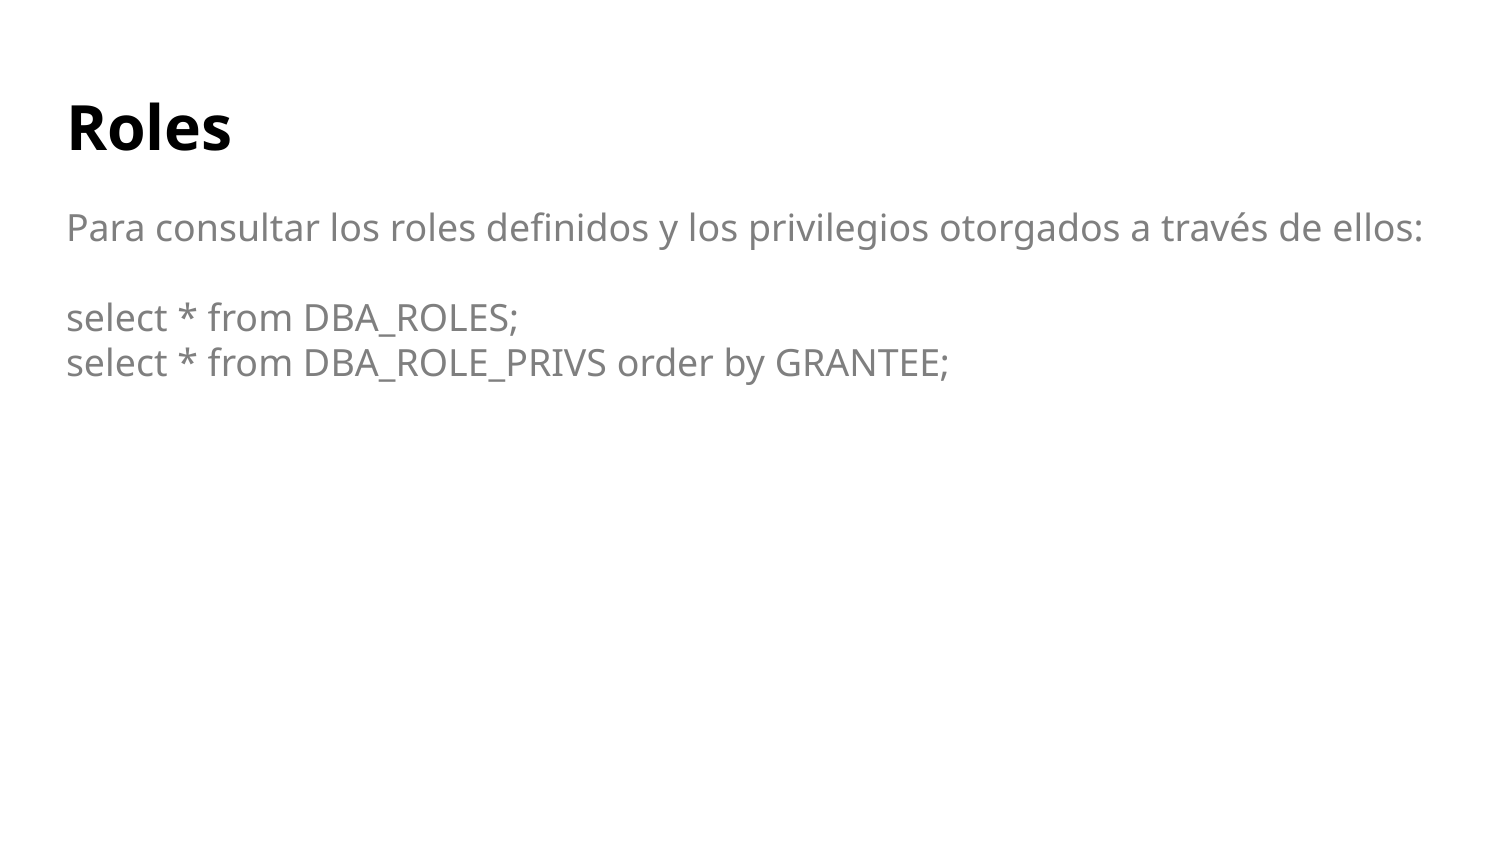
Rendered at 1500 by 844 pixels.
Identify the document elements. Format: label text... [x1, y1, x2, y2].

title Roles [51, 72, 1449, 176]
list Para consultar los roles definidos y los privilegios otorgados a través de ellos: select * from DBA_ROLES; select * from DBA_ROLE_PRIVS order by GRANTEE; [51, 189, 1449, 750]
